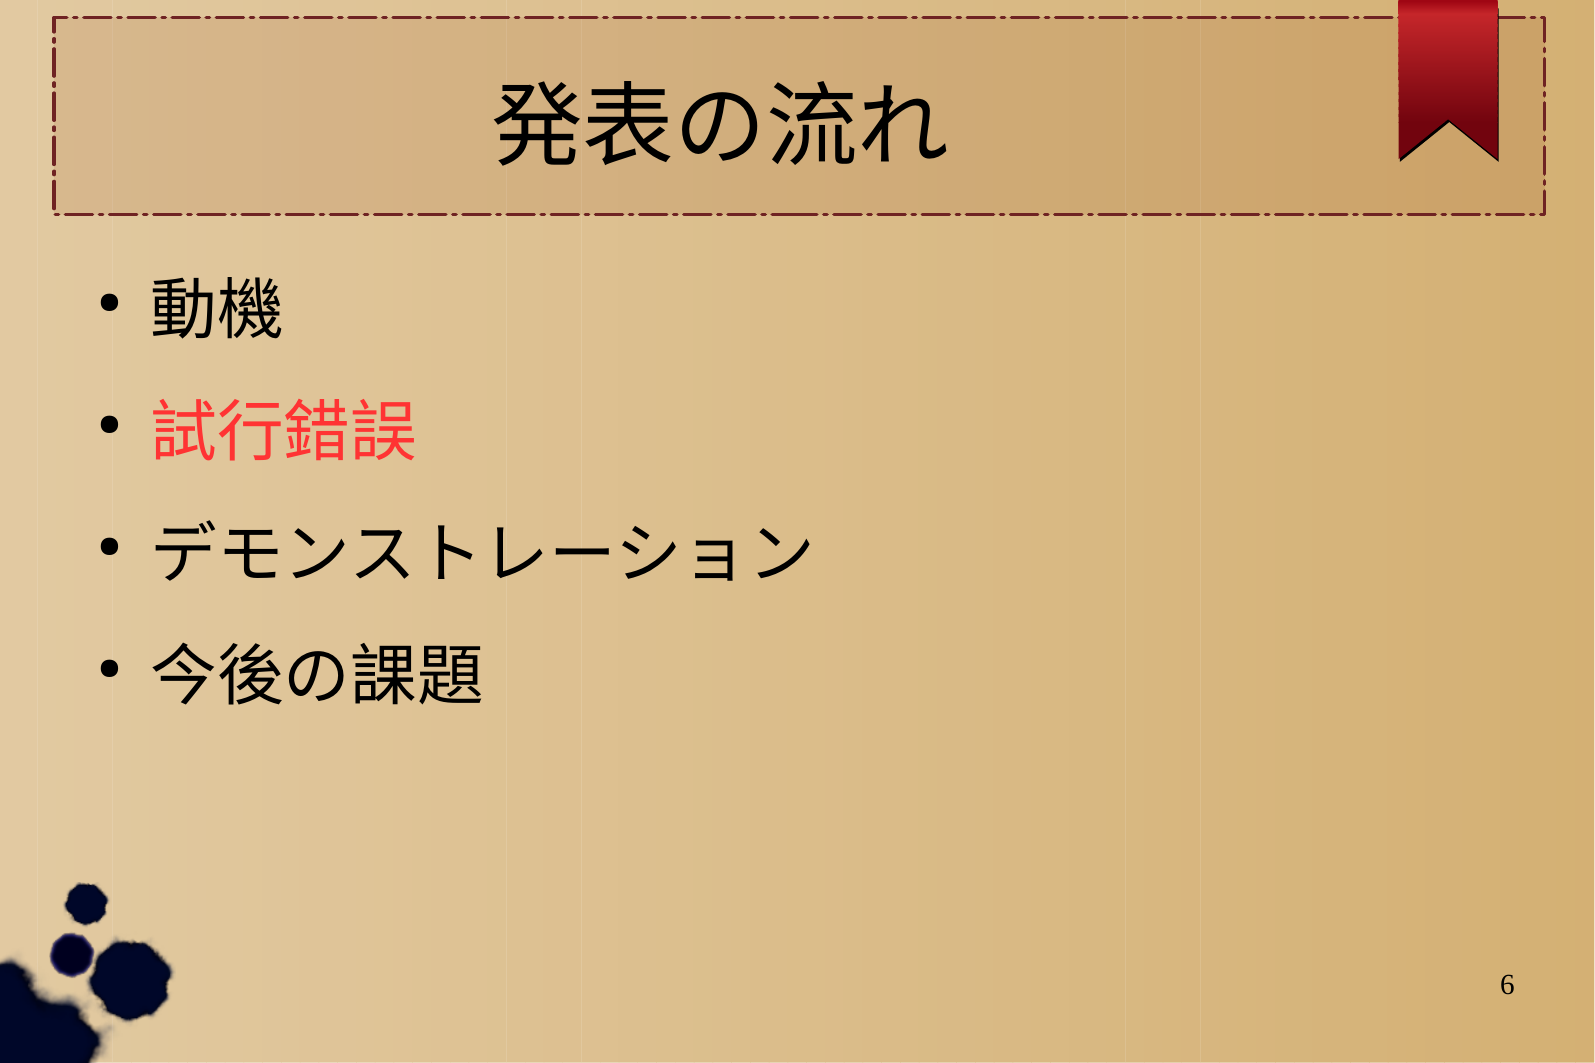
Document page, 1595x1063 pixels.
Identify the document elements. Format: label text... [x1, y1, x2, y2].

title 発表の流れ [79, 40, 1361, 196]
list 動機 試行錯誤 デモンストレーション 今後の課題 [79, 256, 1515, 873]
